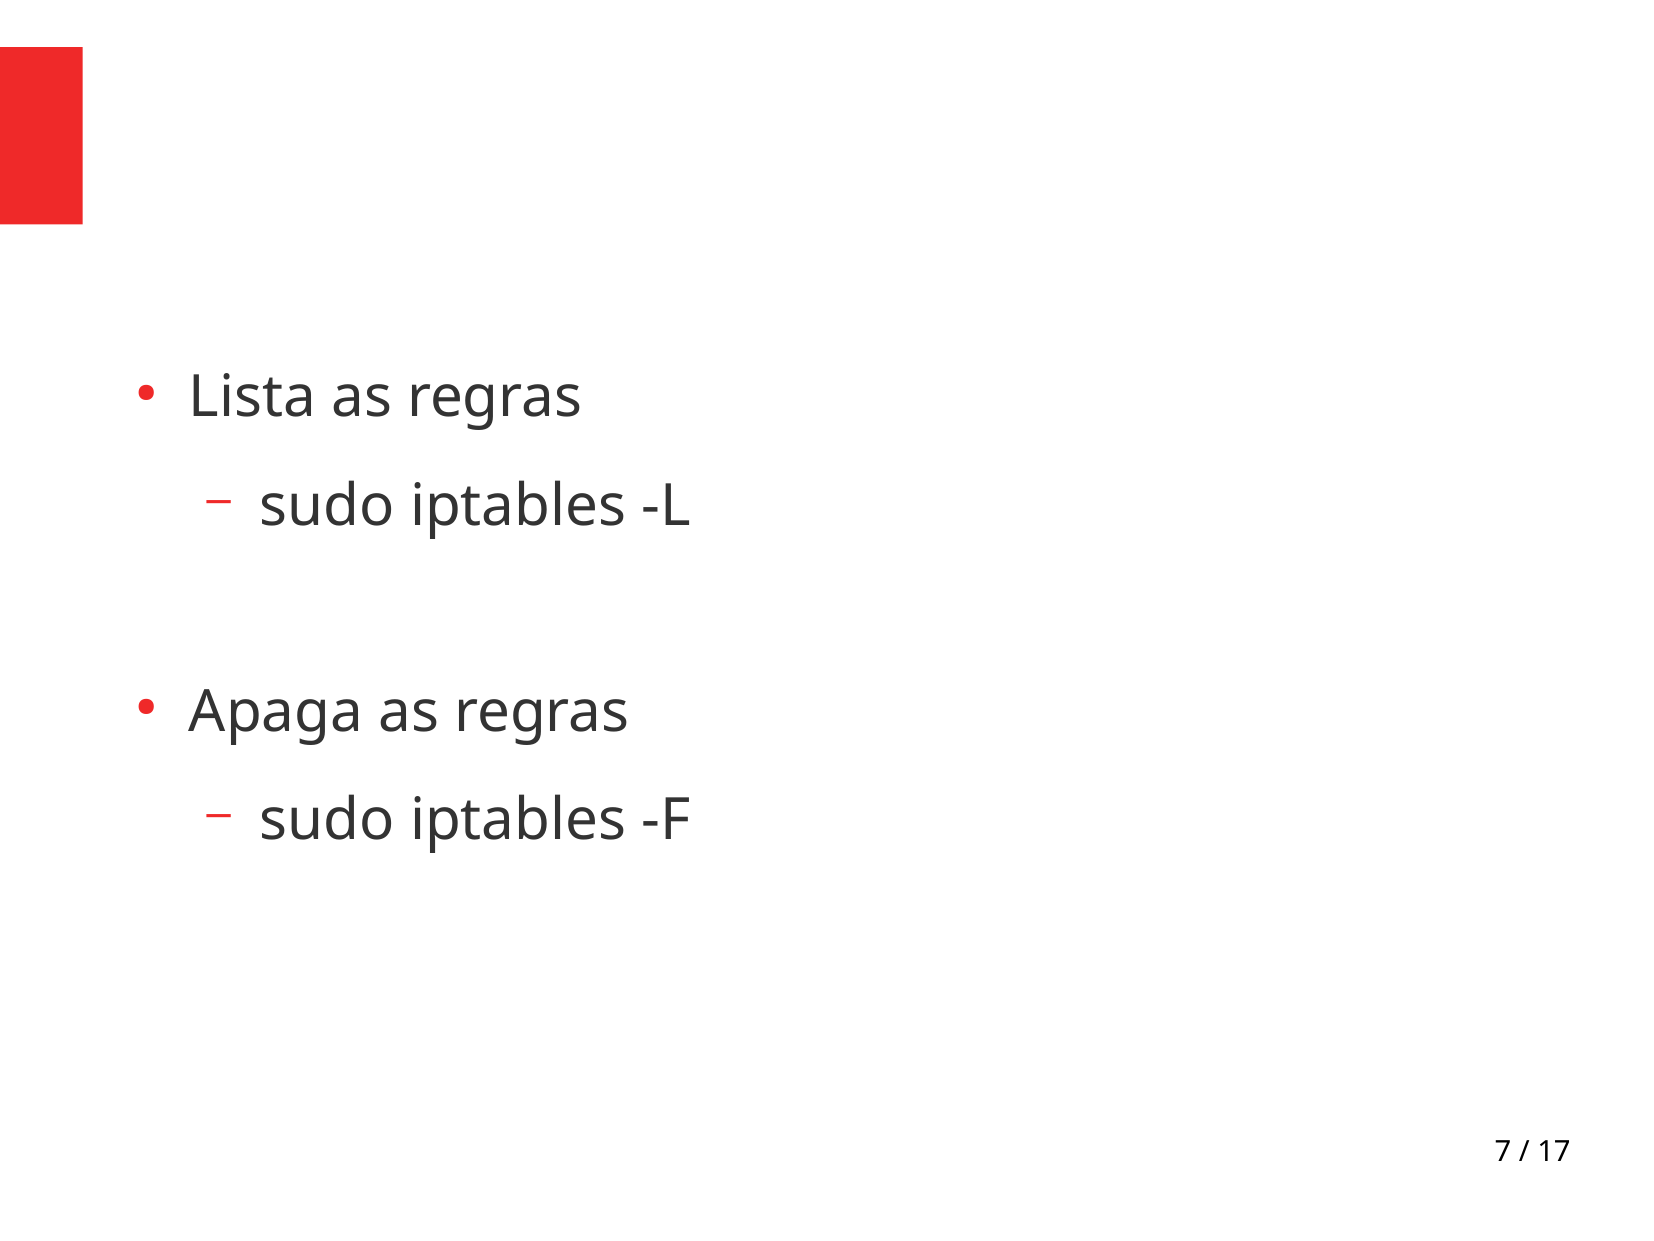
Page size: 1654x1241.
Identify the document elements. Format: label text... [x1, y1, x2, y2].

list Lista as regras sudo iptables -L Apaga as regras sudo iptables -F [118, 354, 1536, 1074]
